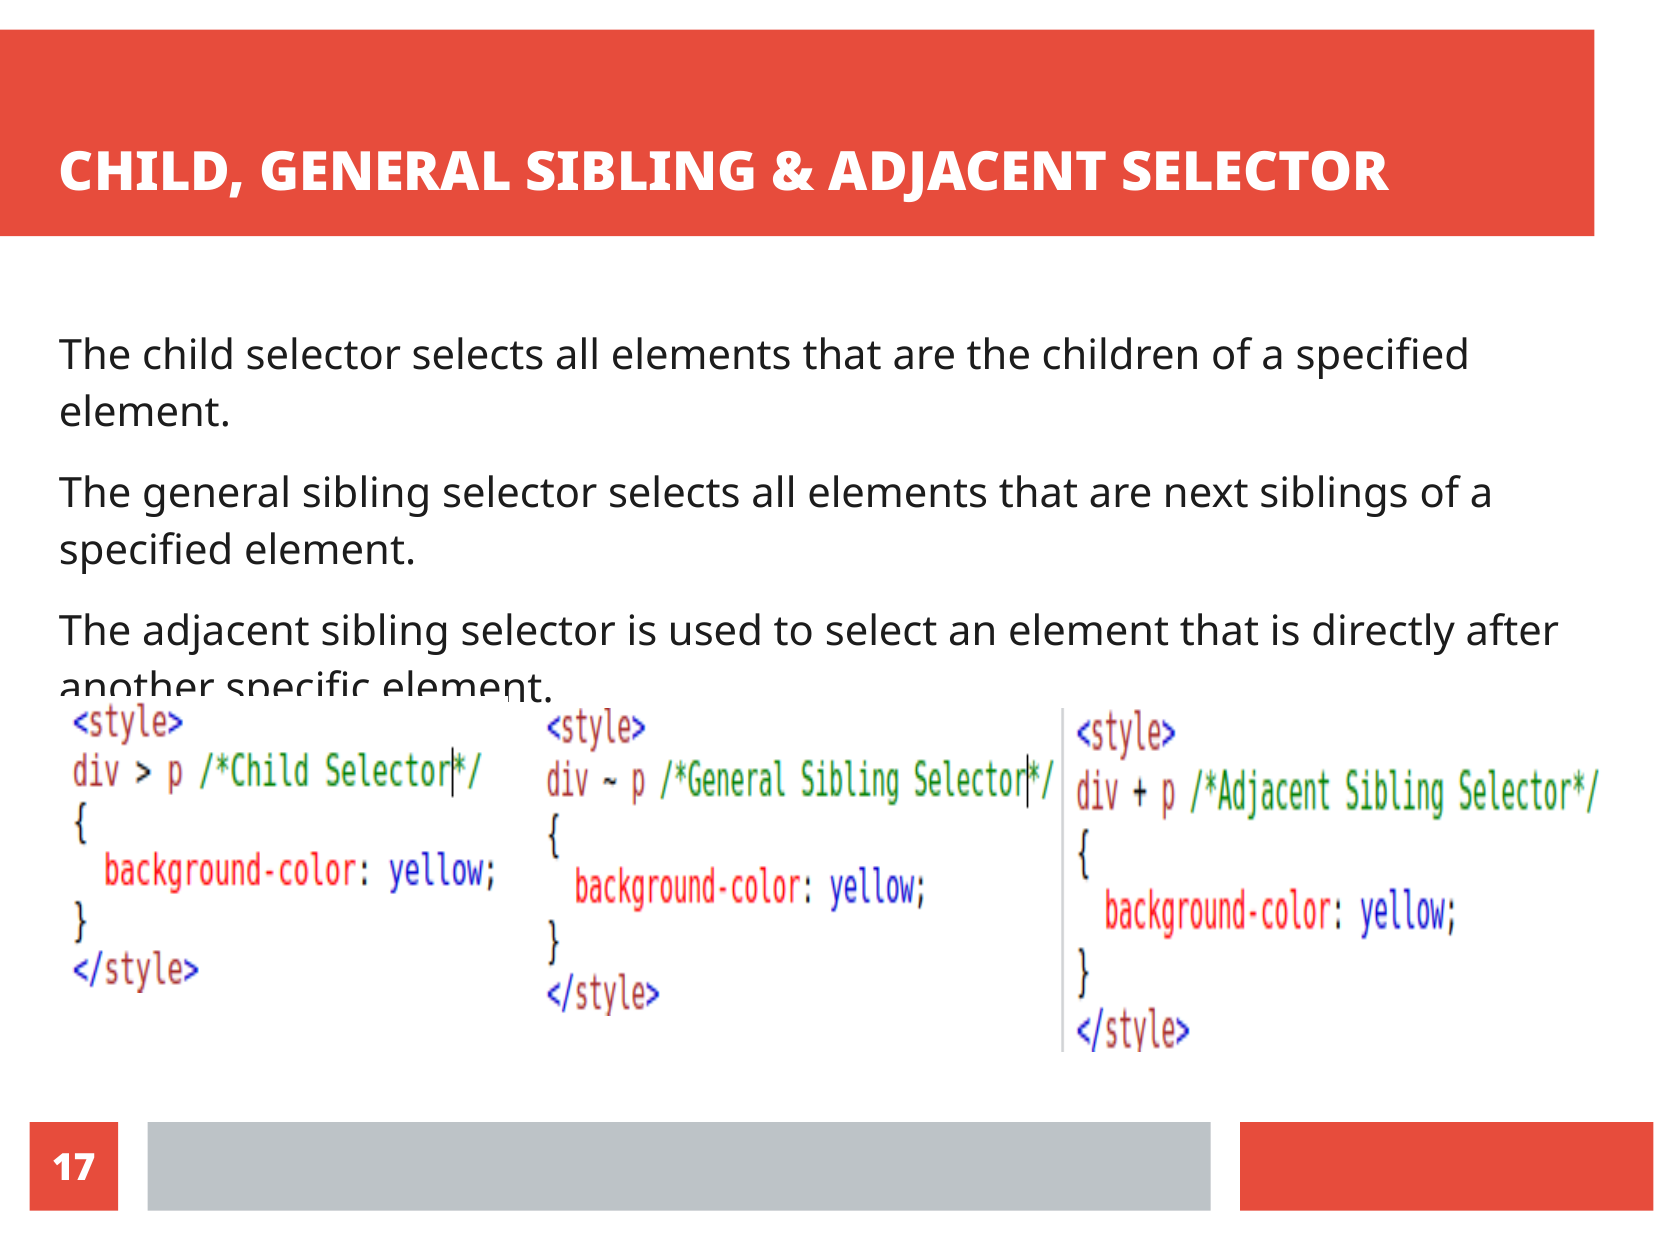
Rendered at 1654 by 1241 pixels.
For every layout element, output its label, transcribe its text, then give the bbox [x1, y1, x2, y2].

picture [59, 696, 508, 993]
title CHILD, GENERAL SIBLING & ADJACENT SELECTOR [59, 59, 1595, 207]
list The child selector selects all elements that are the children of a specified element. The general sibling selector selects all elements that are next siblings of a specified element. The adjacent sibling selector is used to select an element that is directly after another specific element. [59, 324, 1565, 1093]
picture [539, 708, 1619, 1052]
